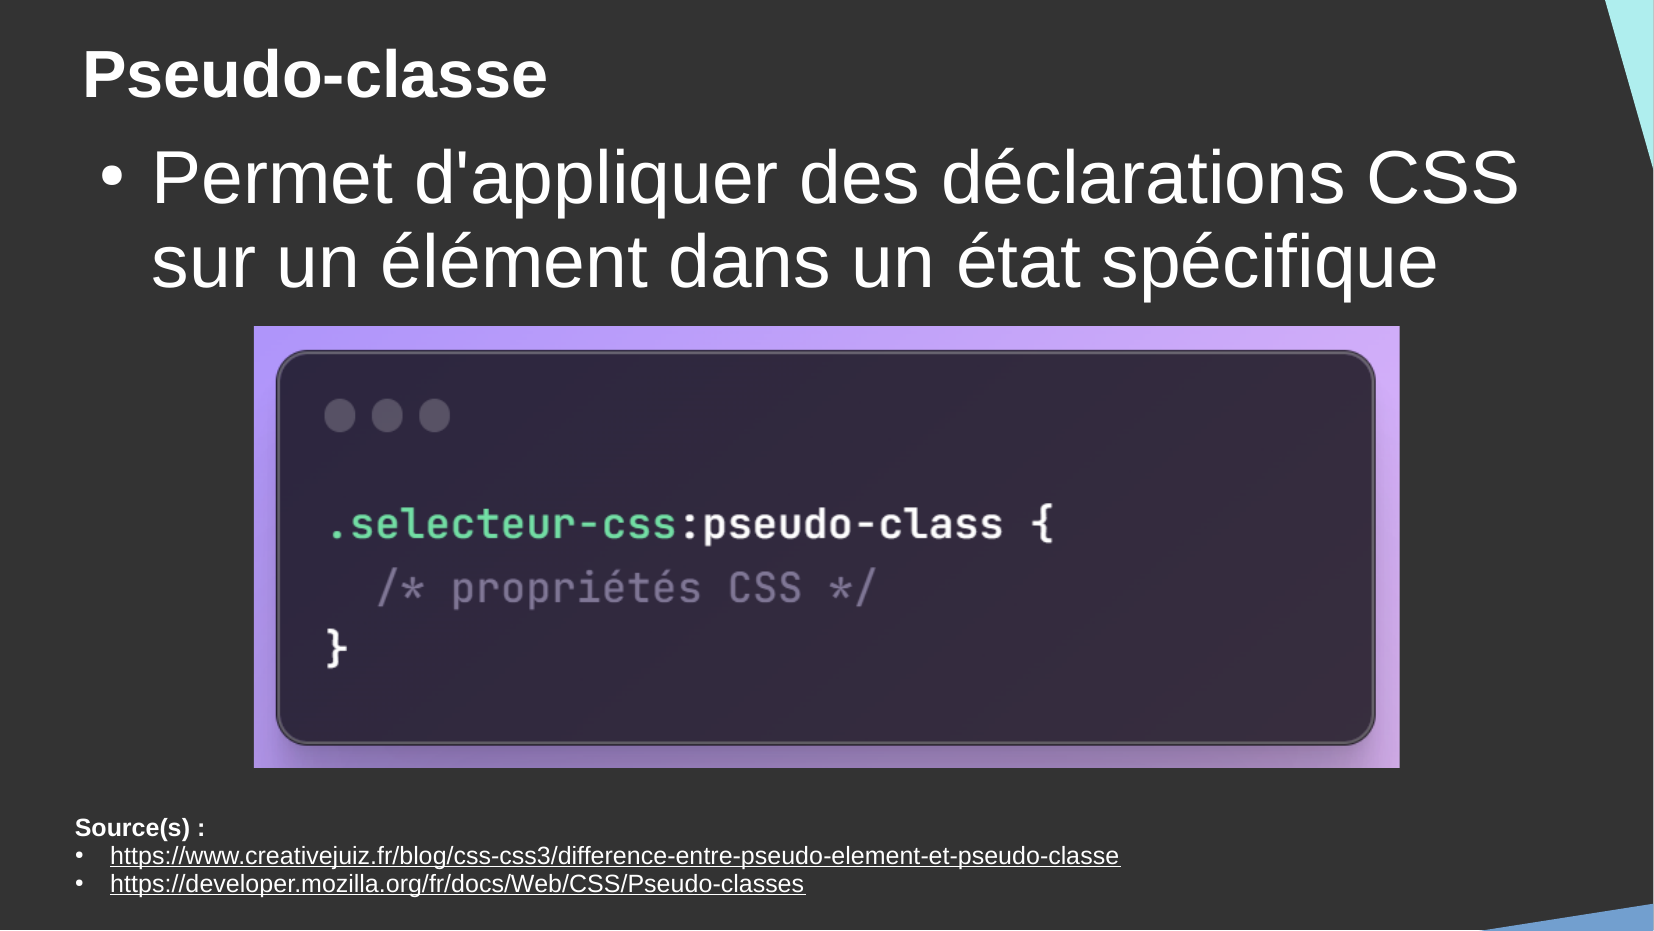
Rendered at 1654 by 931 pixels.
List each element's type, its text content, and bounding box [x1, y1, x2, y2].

list Permet d'appliquer des déclarations CSS sur un élément dans un état spécifique [80, 135, 1605, 319]
title Pseudo-classe [82, 37, 1571, 114]
picture [253, 326, 1400, 768]
text_box Source(s) : https://www.creativejuiz.fr/blog/css-css3/difference-entre-pseudo-element-et-pseudo-classe https://developer.mozilla.org/fr/docs/Web/CSS/Pseudo-classes [60, 806, 1546, 931]
text_box [1605, 0, 1654, 172]
text_box [1546, 903, 1654, 931]
